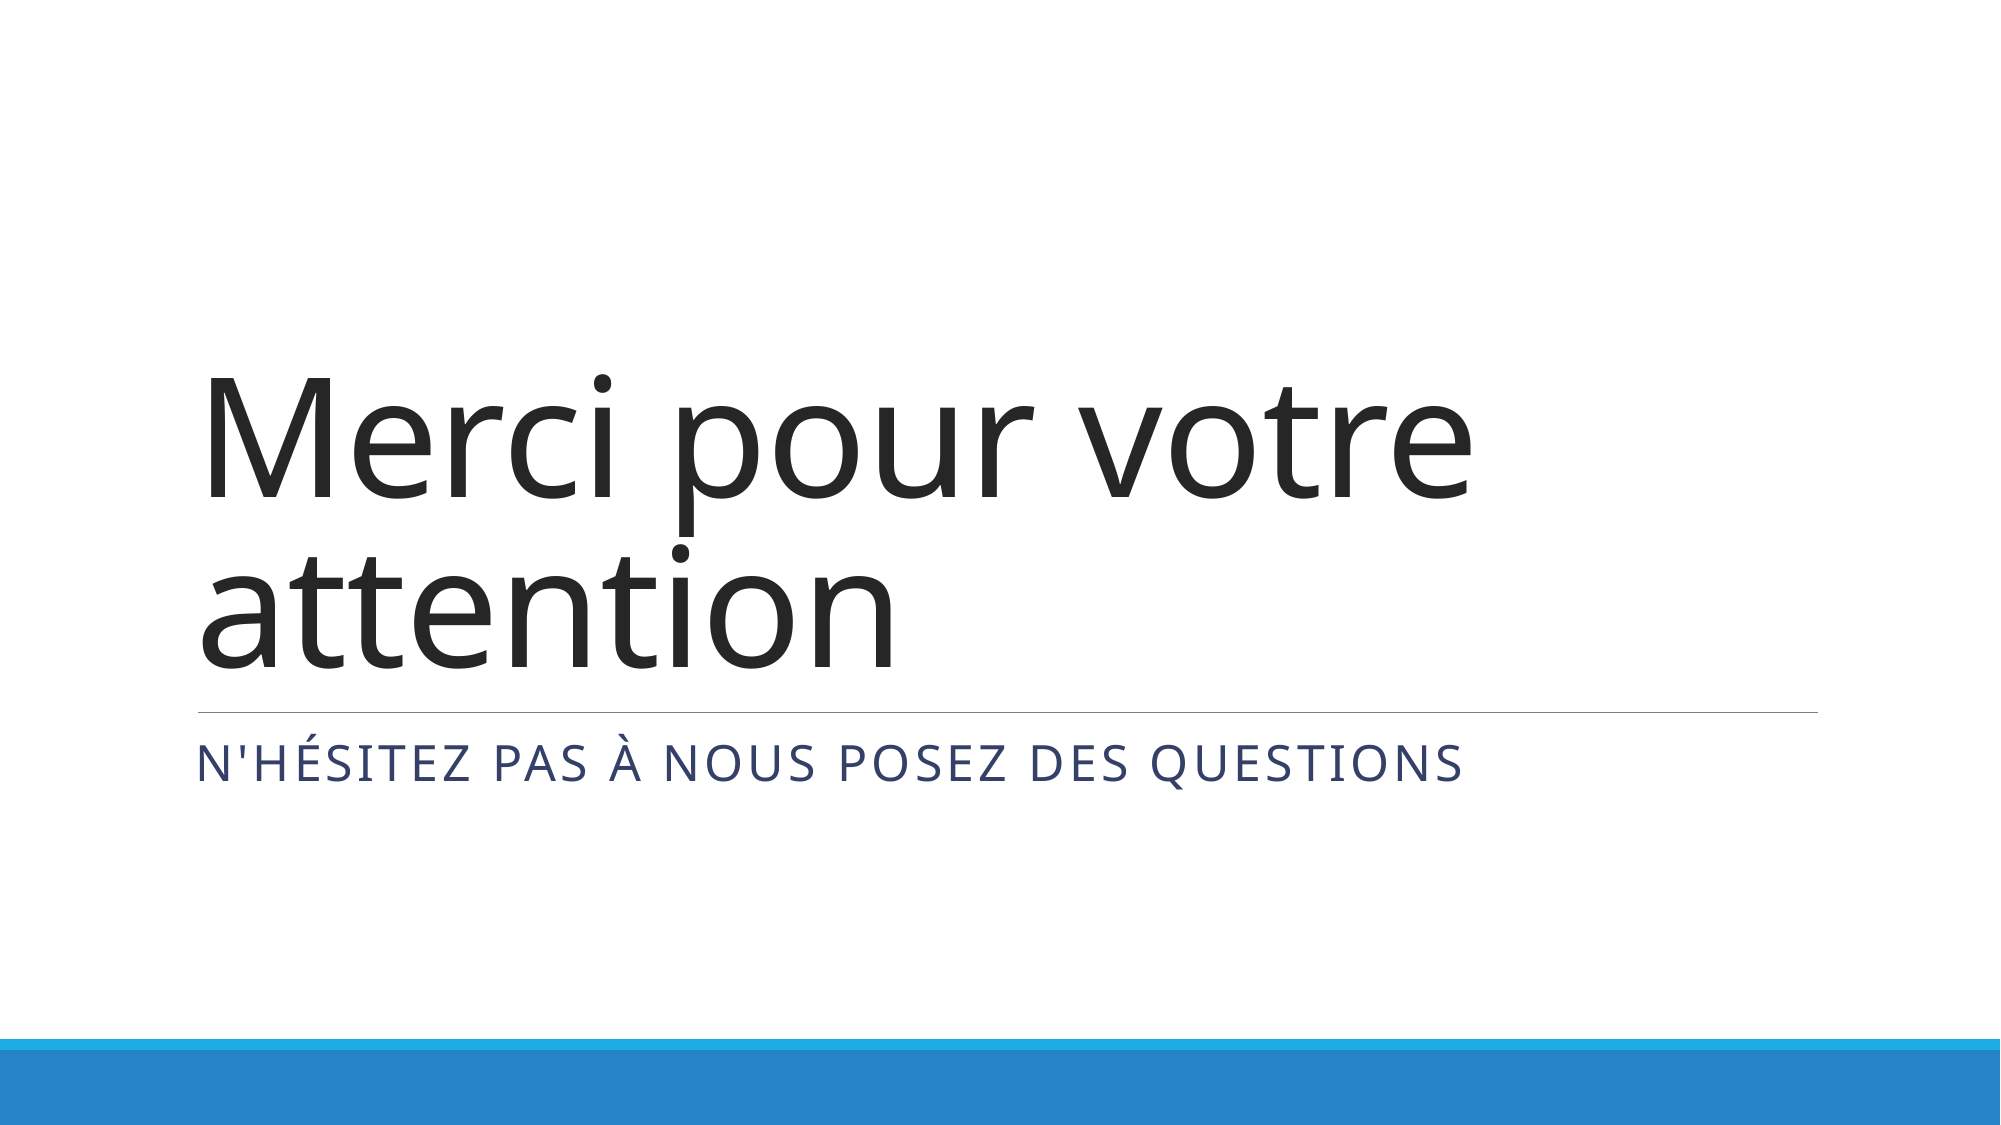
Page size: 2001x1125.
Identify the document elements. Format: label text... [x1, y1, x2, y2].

title Merci pour votre attention [180, 124, 1831, 710]
subtitle N'hésitez pas à nous posez des questions [180, 730, 1831, 919]
